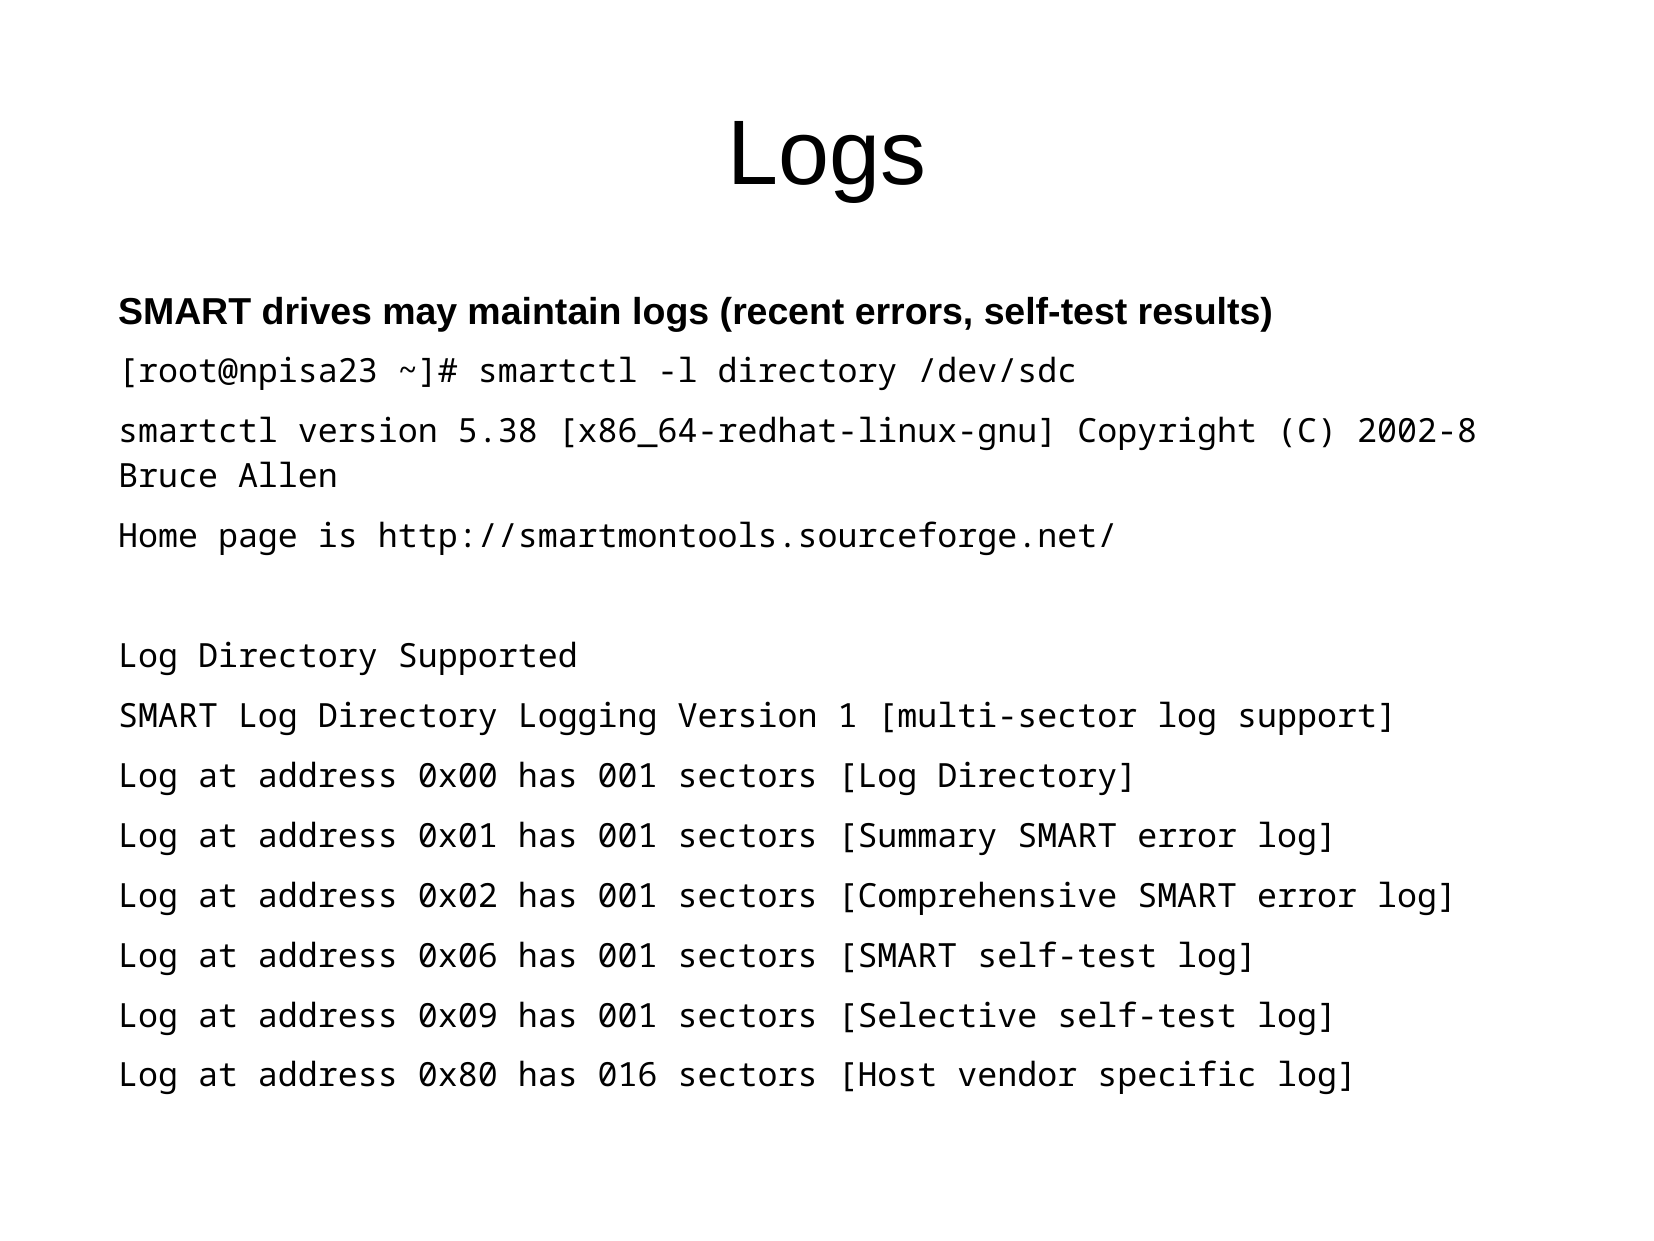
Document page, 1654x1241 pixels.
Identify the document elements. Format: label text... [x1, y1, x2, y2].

list SMART drives may maintain logs (recent errors, self-test results) [root@npisa23 ~]# smartctl -l directory /dev/sdc smartctl version 5.38 [x86_64-redhat-linux-gnu] Copyright (C) 2002-8 Bruce Allen Home page is http://smartmontools.sourceforge.net/ Log Directory Supported SMART Log Directory Logging Version 1 [multi-sector log support] Log at address 0x00 has 001 sectors [Log Directory] Log at address 0x01 has 001 sectors [Summary SMART error log] Log at address 0x02 has 001 sectors [Comprehensive SMART error log] Log at address 0x06 has 001 sectors [SMART self-test log] Log at address 0x09 has 001 sectors [Selective self-test log] Log at address 0x80 has 016 sectors [Host vendor specific log] [82, 290, 1571, 1109]
title Logs [82, 49, 1571, 257]
